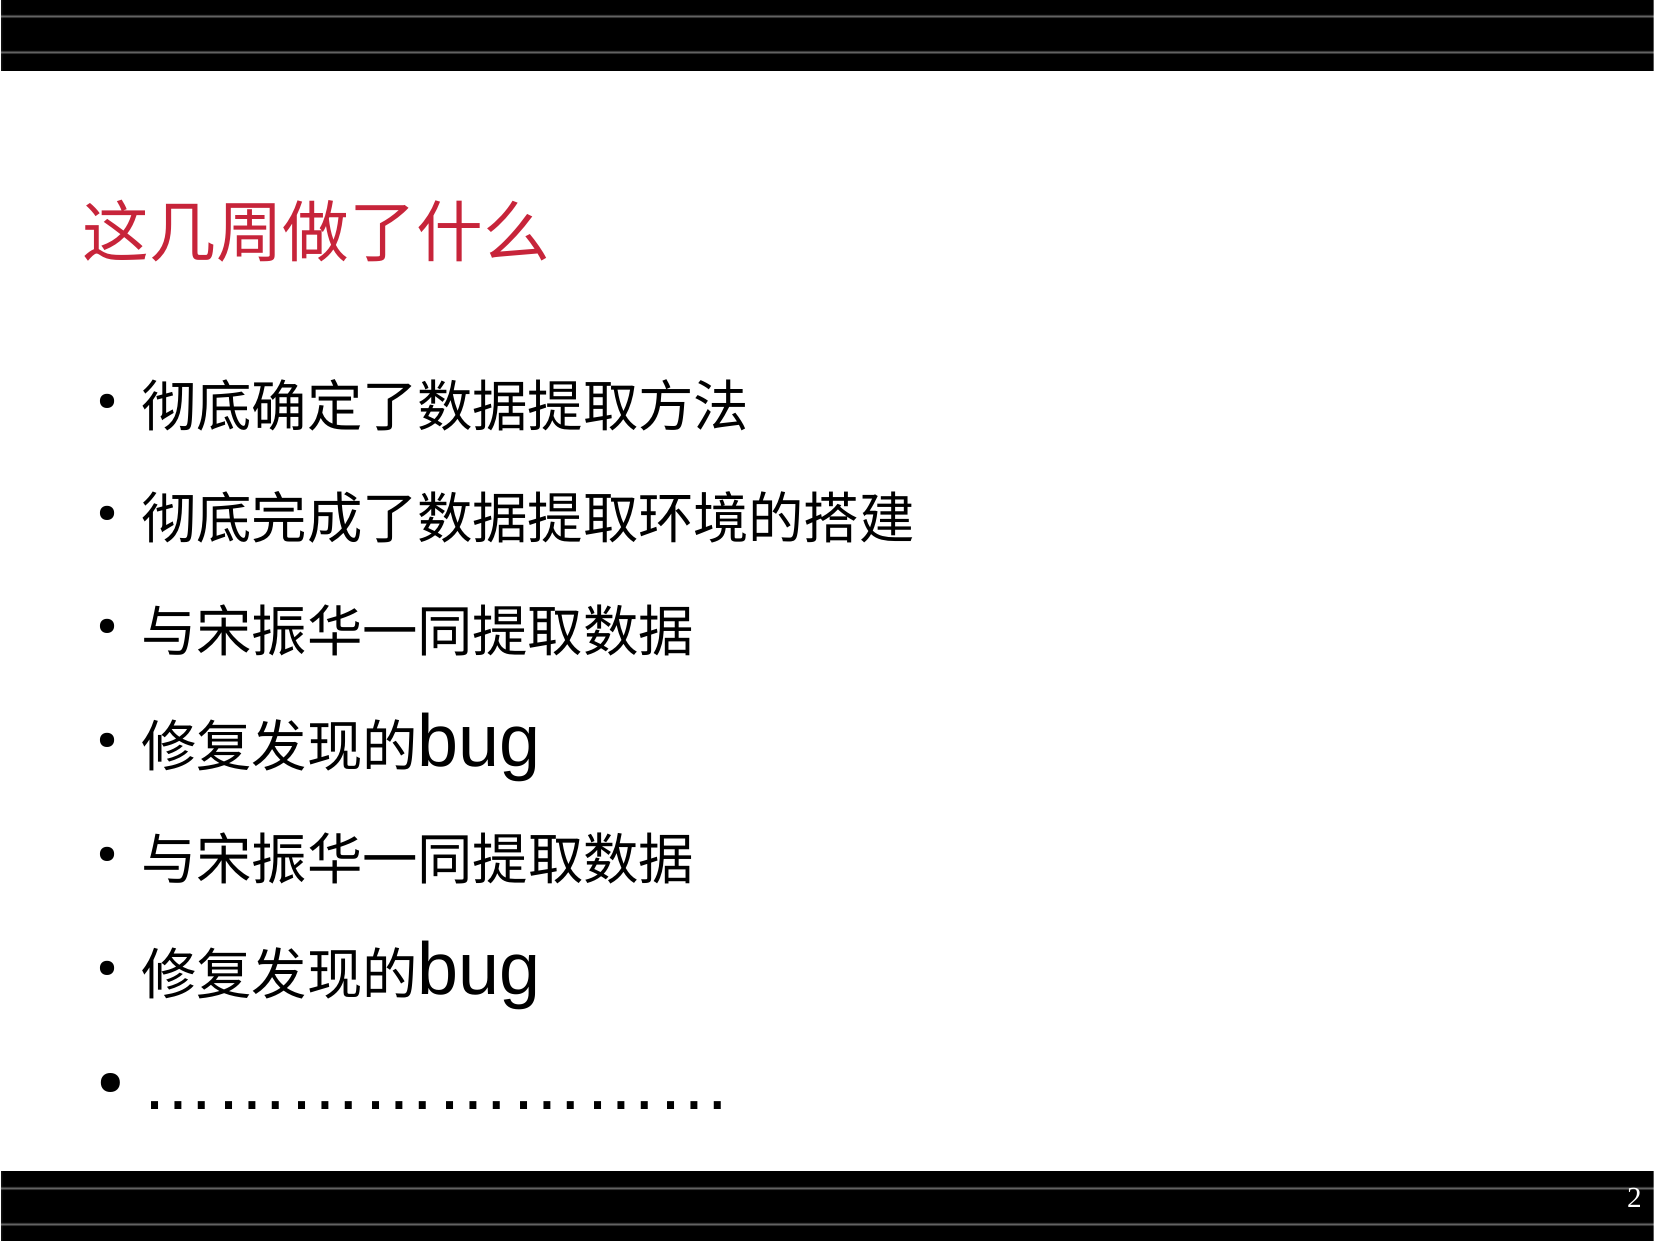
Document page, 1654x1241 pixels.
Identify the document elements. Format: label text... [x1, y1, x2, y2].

picture [1, 1171, 1654, 1241]
list 彻底确定了数据提取方法 彻底完成了数据提取环境的搭建 与宋振华一同提取数据 修复发现的bug 与宋振华一同提取数据 修复发现的bug …………………… [82, 362, 1571, 1134]
title 这几周做了什么 [82, 123, 1571, 331]
picture [1, 0, 1654, 71]
